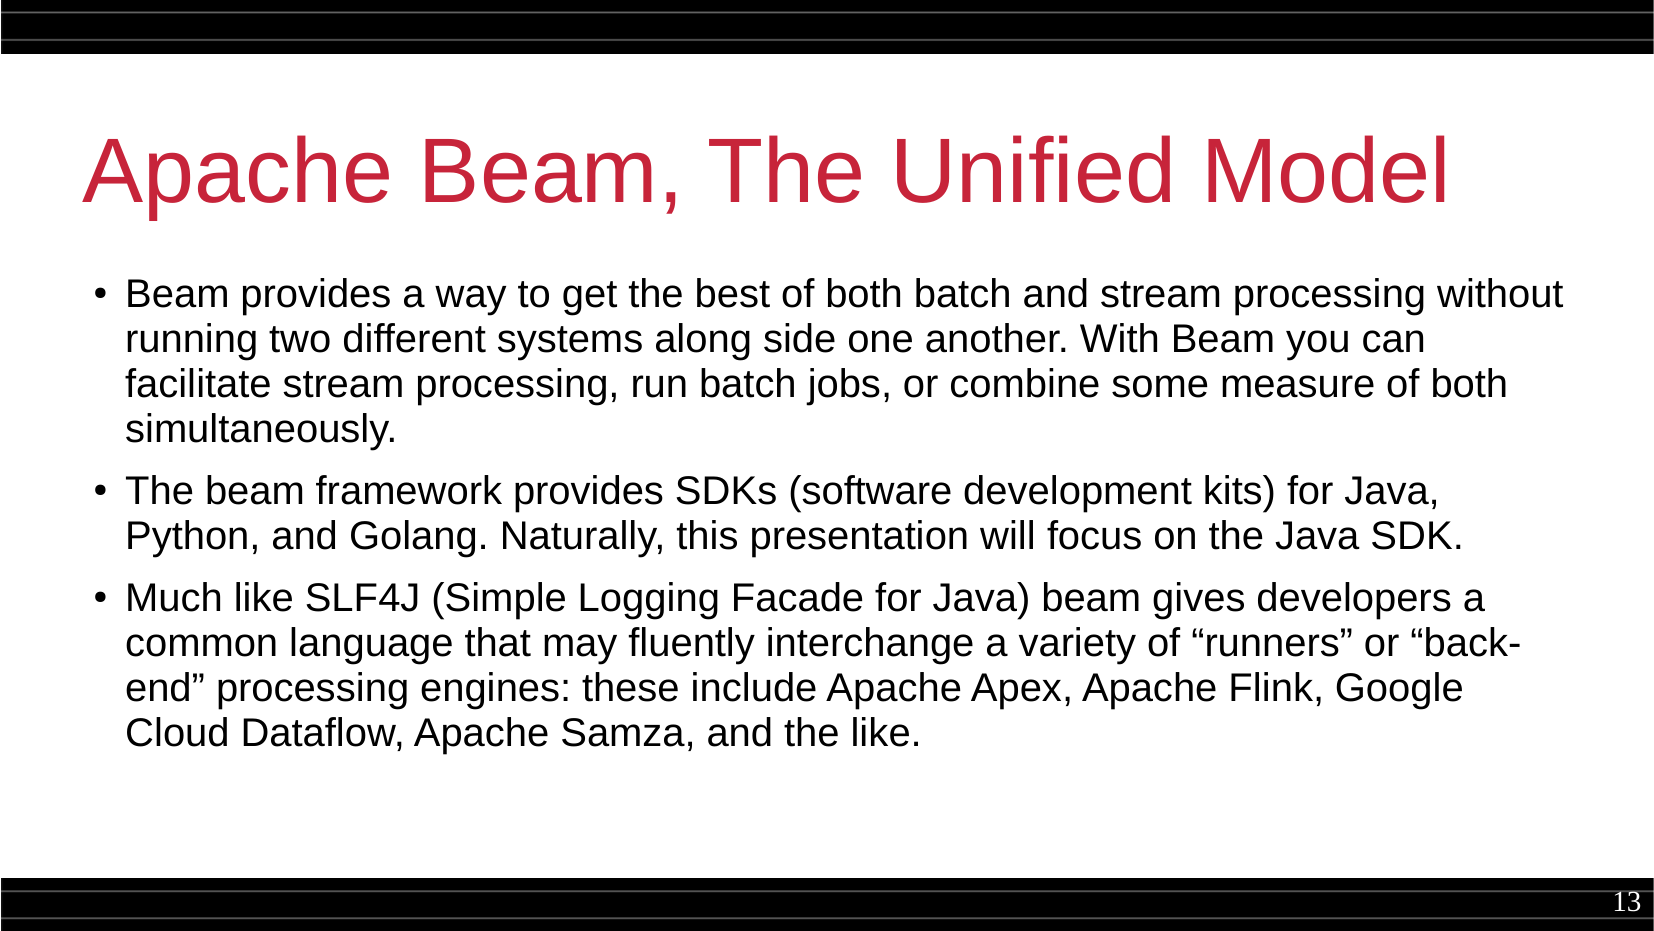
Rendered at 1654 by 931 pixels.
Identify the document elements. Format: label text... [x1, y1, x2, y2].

title Apache Beam, The Unified Model [82, 92, 1571, 249]
picture [1, 0, 1654, 54]
list Beam provides a way to get the best of both batch and stream processing without running two different systems along side one another. With Beam you can facilitate stream processing, run batch jobs, or combine some measure of both simultaneously. The beam framework provides SDKs (software development kits) for Java, Python, and Golang. Naturally, this presentation will focus on the Java SDK. Much like SLF4J (Simple Logging Facade for Java) beam gives developers a common language that may fluently interchange a variety of “runners” or “back-end” processing engines: these include Apache Apex, Apache Flink, Google Cloud Dataflow, Apache Samza, and the like. [82, 271, 1571, 758]
picture [1, 878, 1654, 931]
